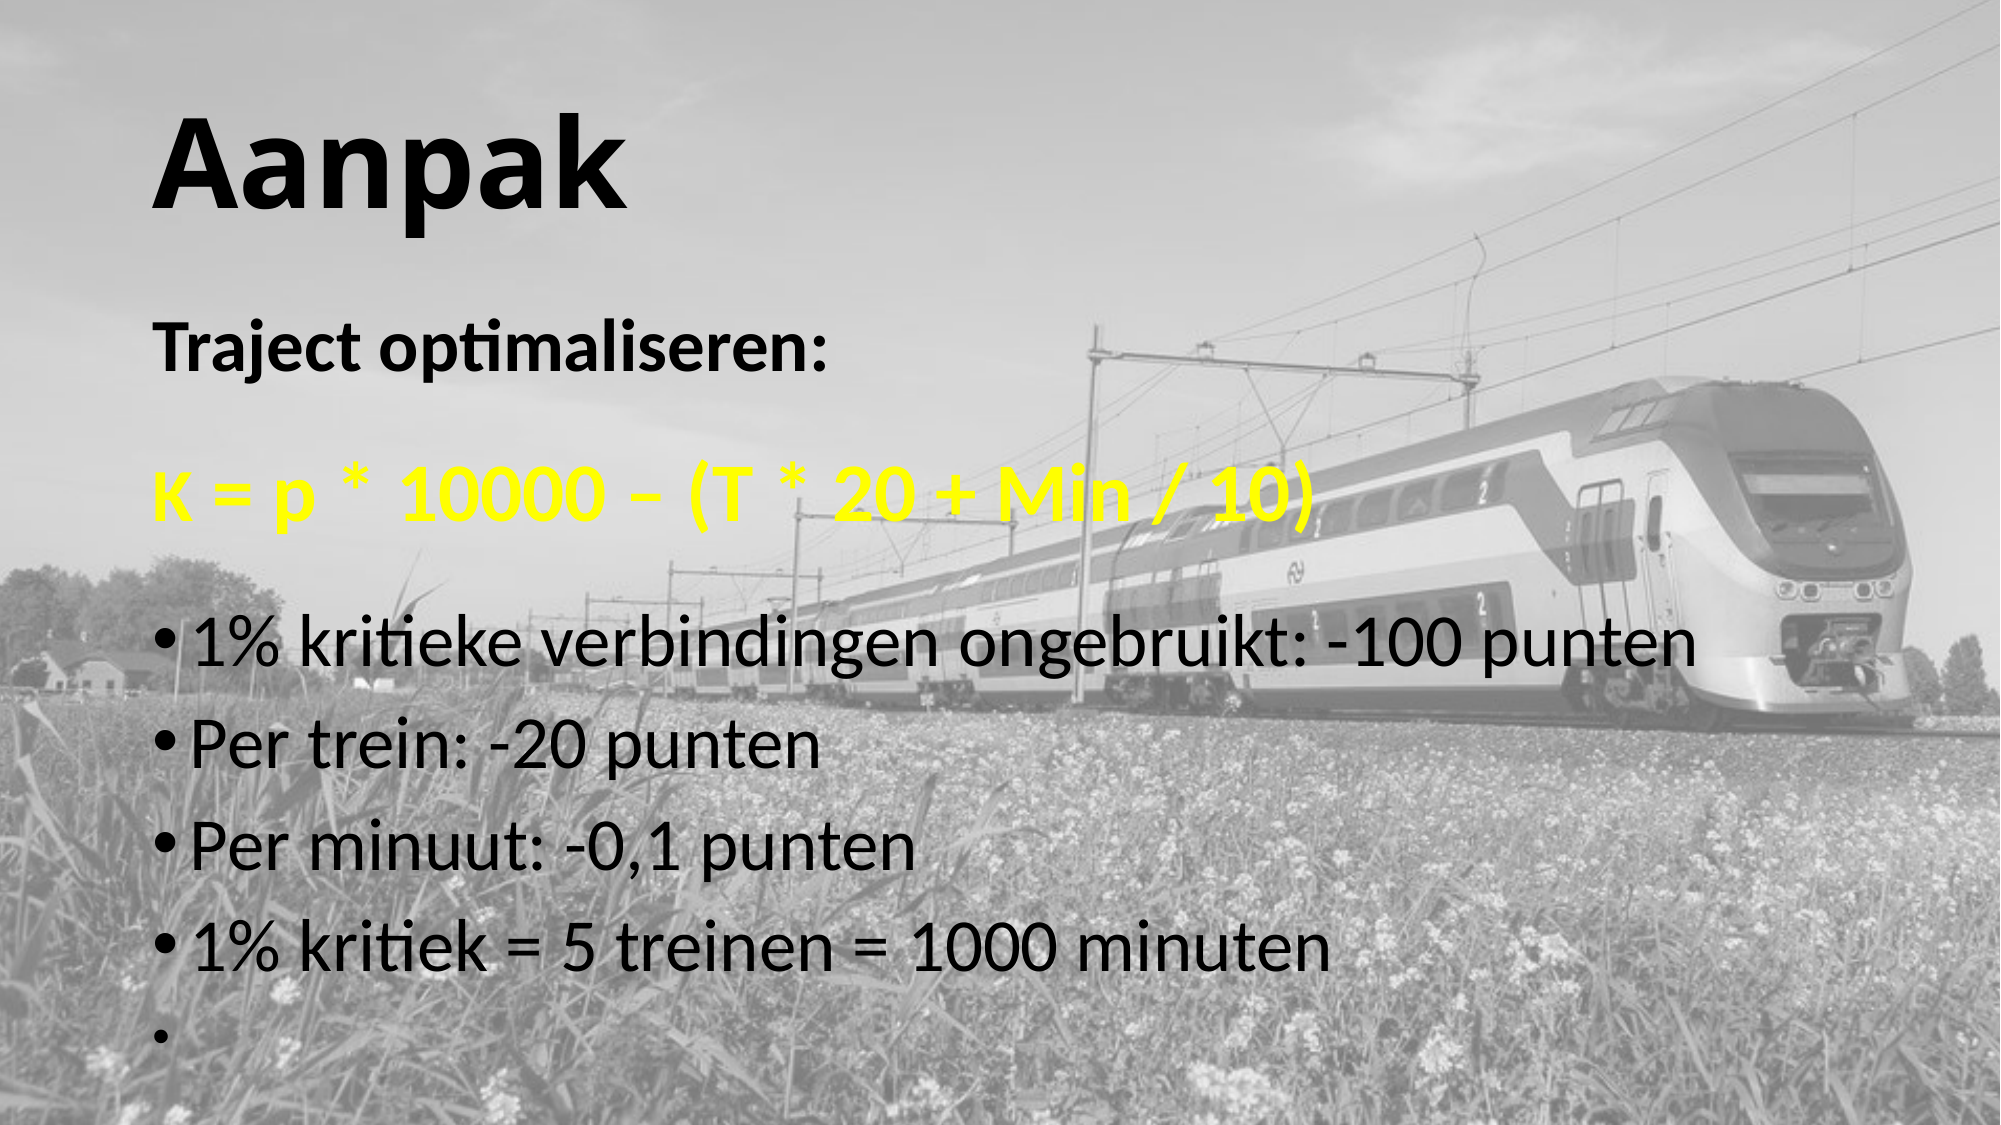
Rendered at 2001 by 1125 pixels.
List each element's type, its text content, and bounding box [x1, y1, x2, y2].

title Aanpak [137, 59, 1863, 278]
picture [0, 0, 2000, 1125]
list Traject optimaliseren: K = p * 10000 – (T * 20 + Min / 10) 1% kritieke verbindingen ongebruikt: -100 punten Per trein: -20 punten Per minuut: -0,1 punten 1% kritiek = 5 treinen = 1000 minuten [137, 299, 1863, 1014]
